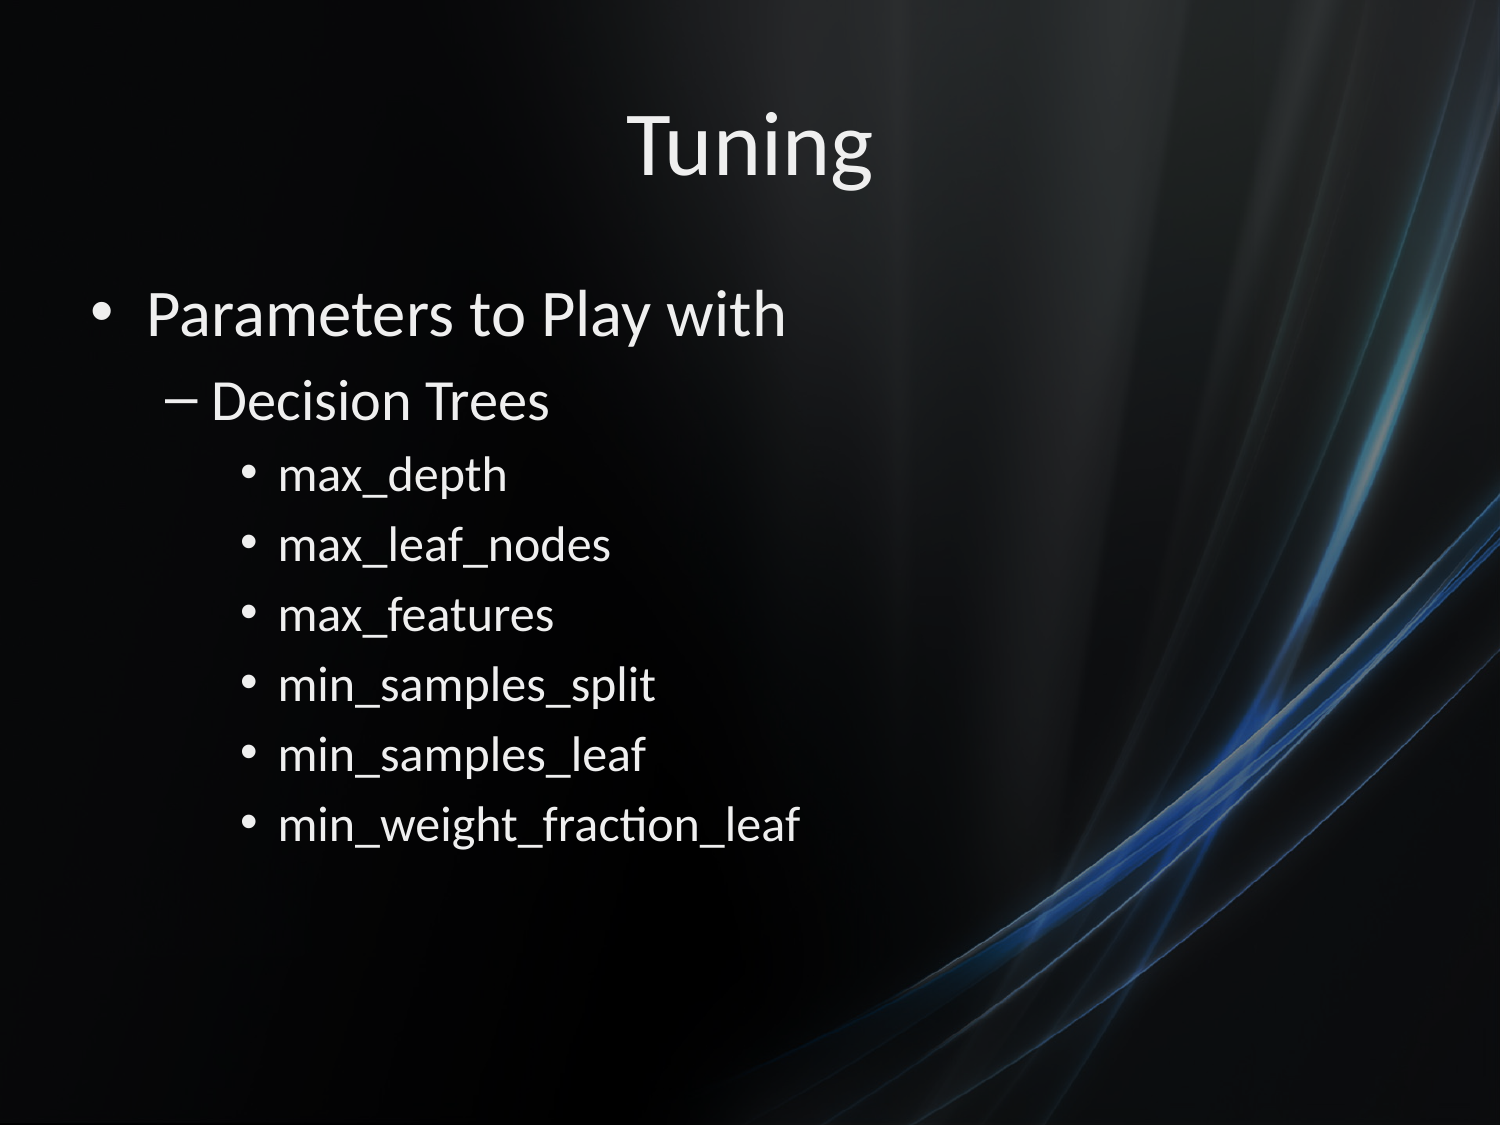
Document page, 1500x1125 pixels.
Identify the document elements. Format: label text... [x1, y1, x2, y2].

list Parameters to Play with Decision Trees max_depth max_leaf_nodes max_features min_samples_split min_samples_leaf min_weight_fraction_leaf [75, 262, 1425, 1005]
picture [0, 0, 1500, 1125]
title Tuning [75, 45, 1425, 233]
